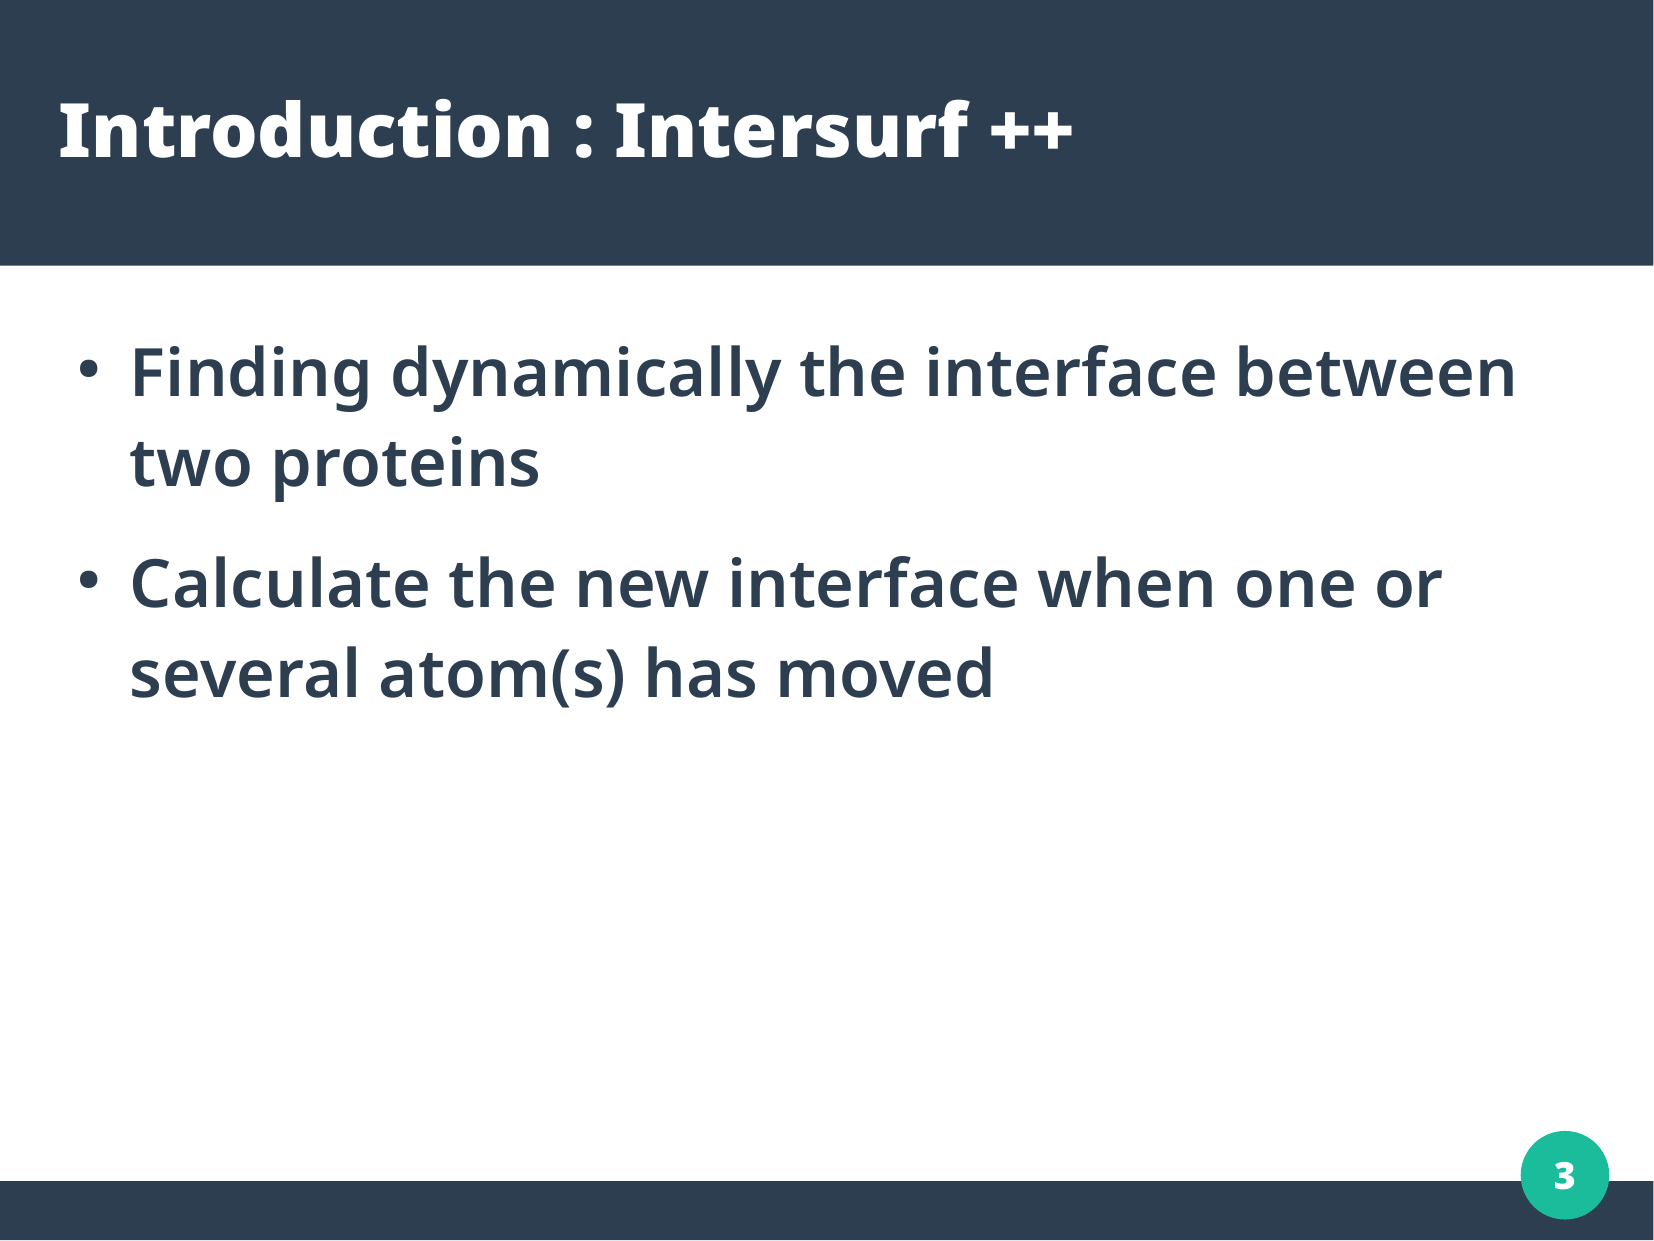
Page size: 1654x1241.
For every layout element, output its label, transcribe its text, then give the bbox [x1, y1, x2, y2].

title Introduction : Intersurf ++ [59, 49, 1595, 207]
list Finding dynamically the interface between two proteins Calculate the new interface when one or several atom(s) has moved [59, 324, 1595, 1152]
